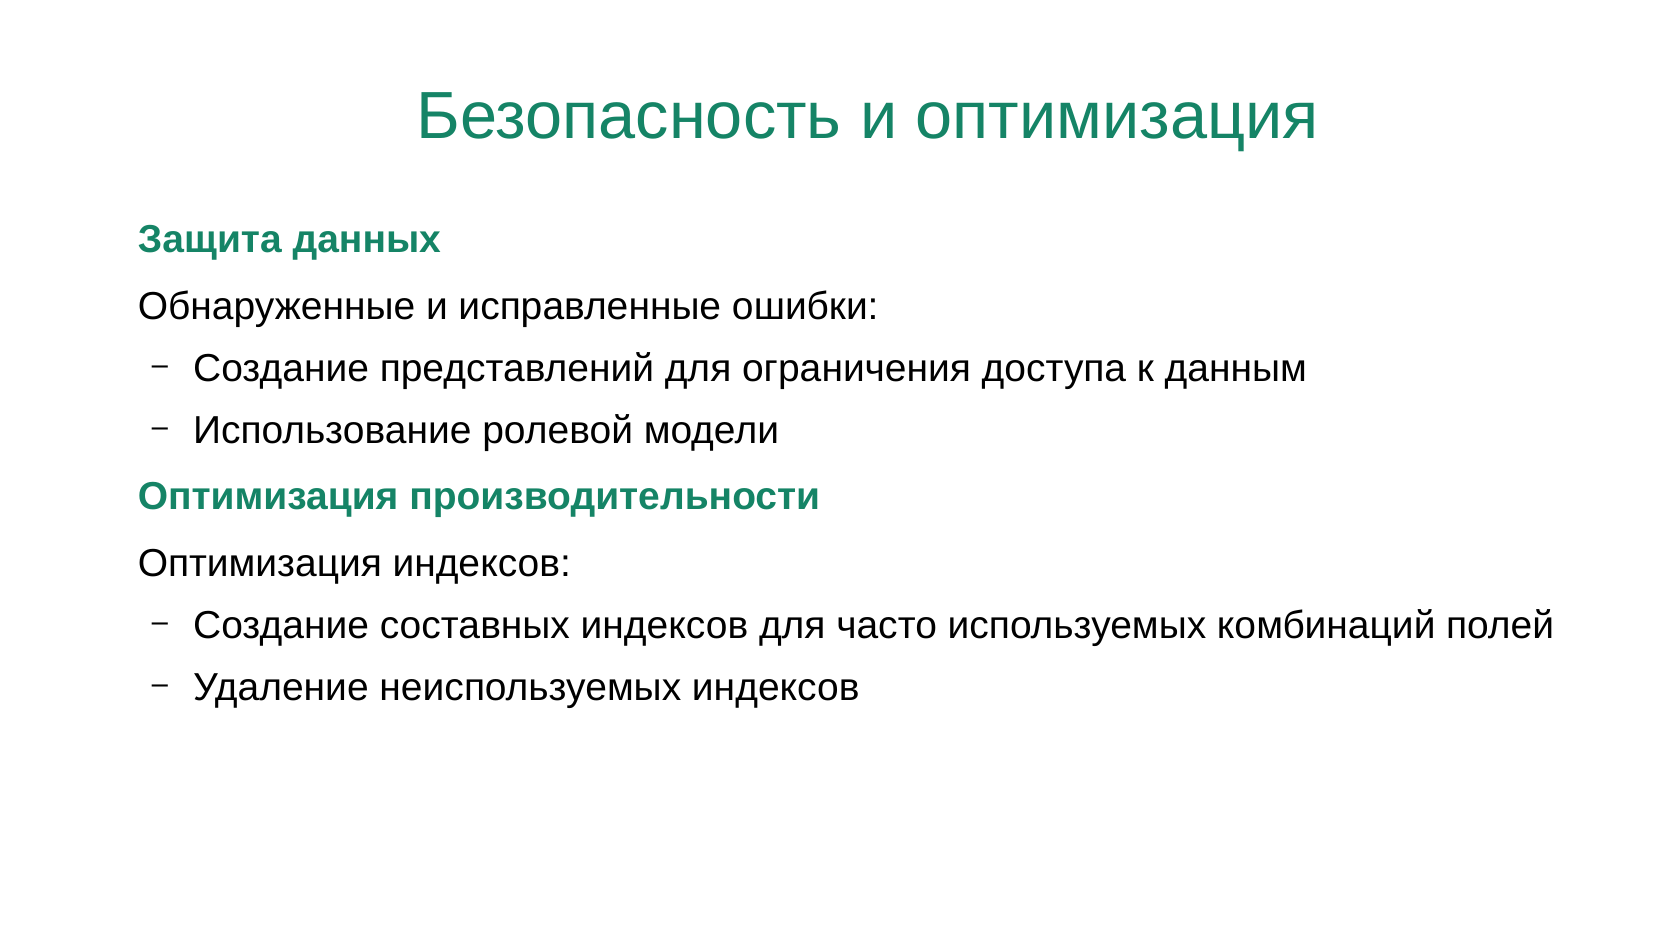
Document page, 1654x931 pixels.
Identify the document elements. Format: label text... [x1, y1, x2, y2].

title Безопасность и оптимизация [289, 12, 1447, 217]
list Защита данных Обнаруженные и исправленные ошибки: Создание представлений для ограничения доступа к данным Использование ролевой модели Оптимизация производительности Оптимизация индексов: Создание составных индексов для часто используемых комбинаций полей Удаление неиспользуемых индексов [82, 217, 1571, 758]
